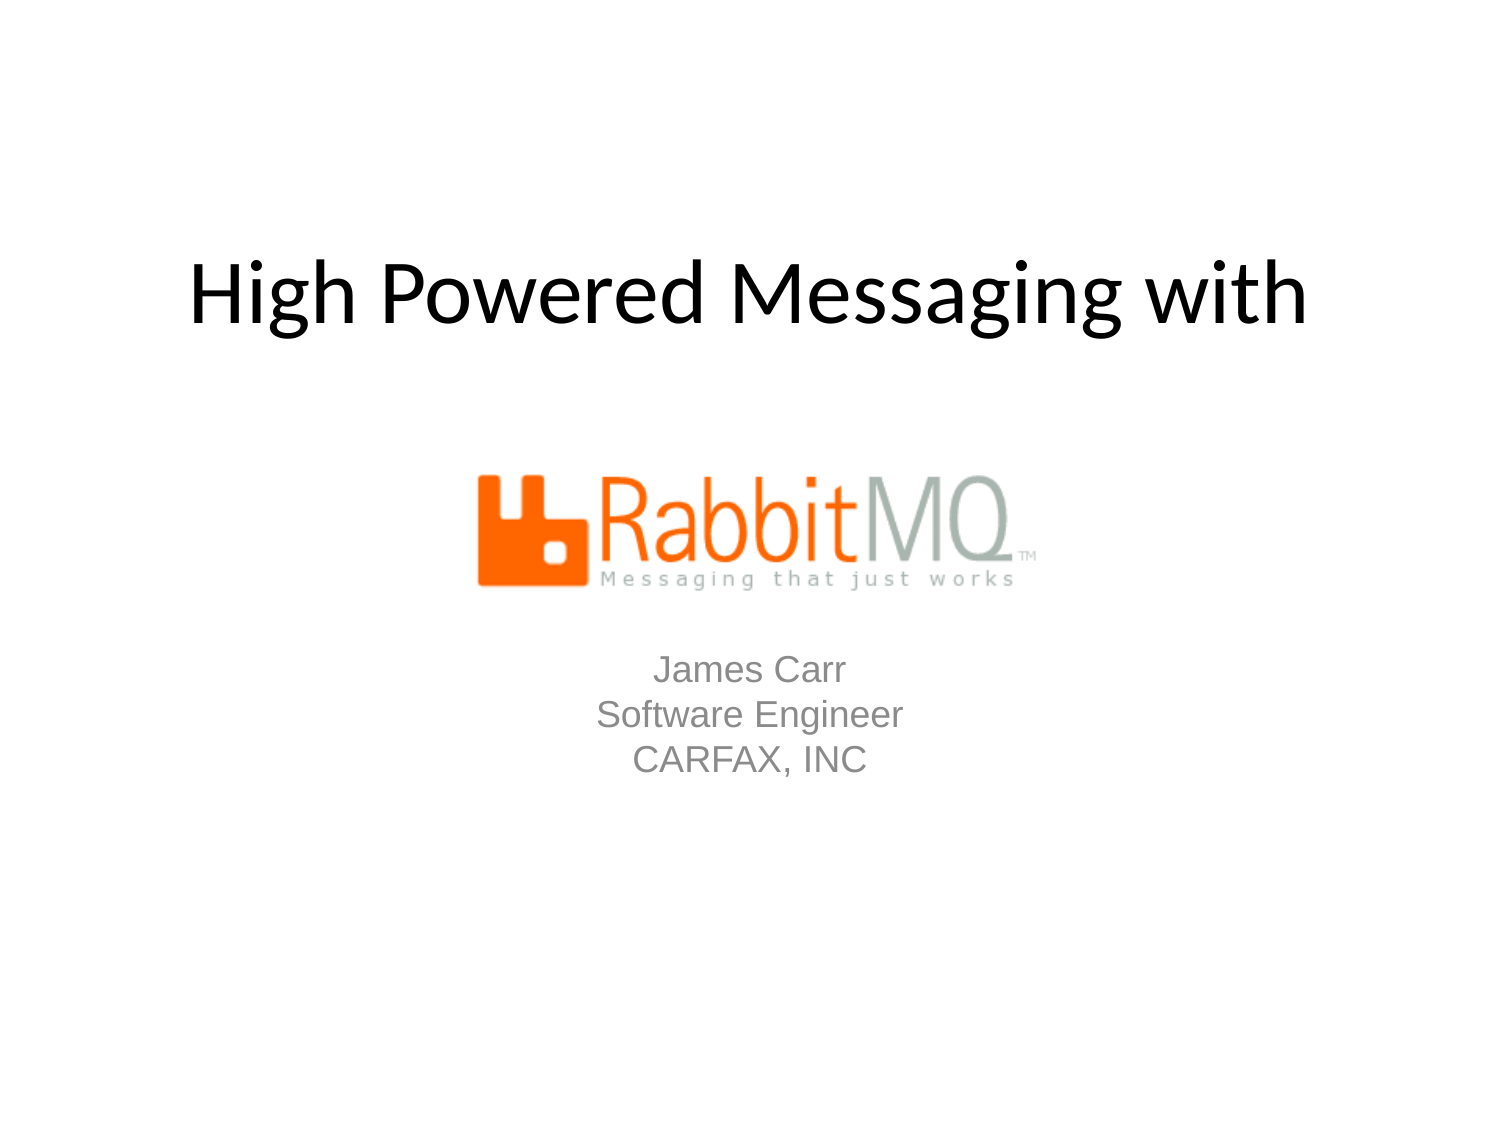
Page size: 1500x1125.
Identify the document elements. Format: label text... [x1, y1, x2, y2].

text_box High Powered Messaging with [112, 224, 1388, 466]
picture [474, 474, 1039, 594]
text_box James Carr Software Engineer CARFAX, INC [225, 637, 1275, 925]
